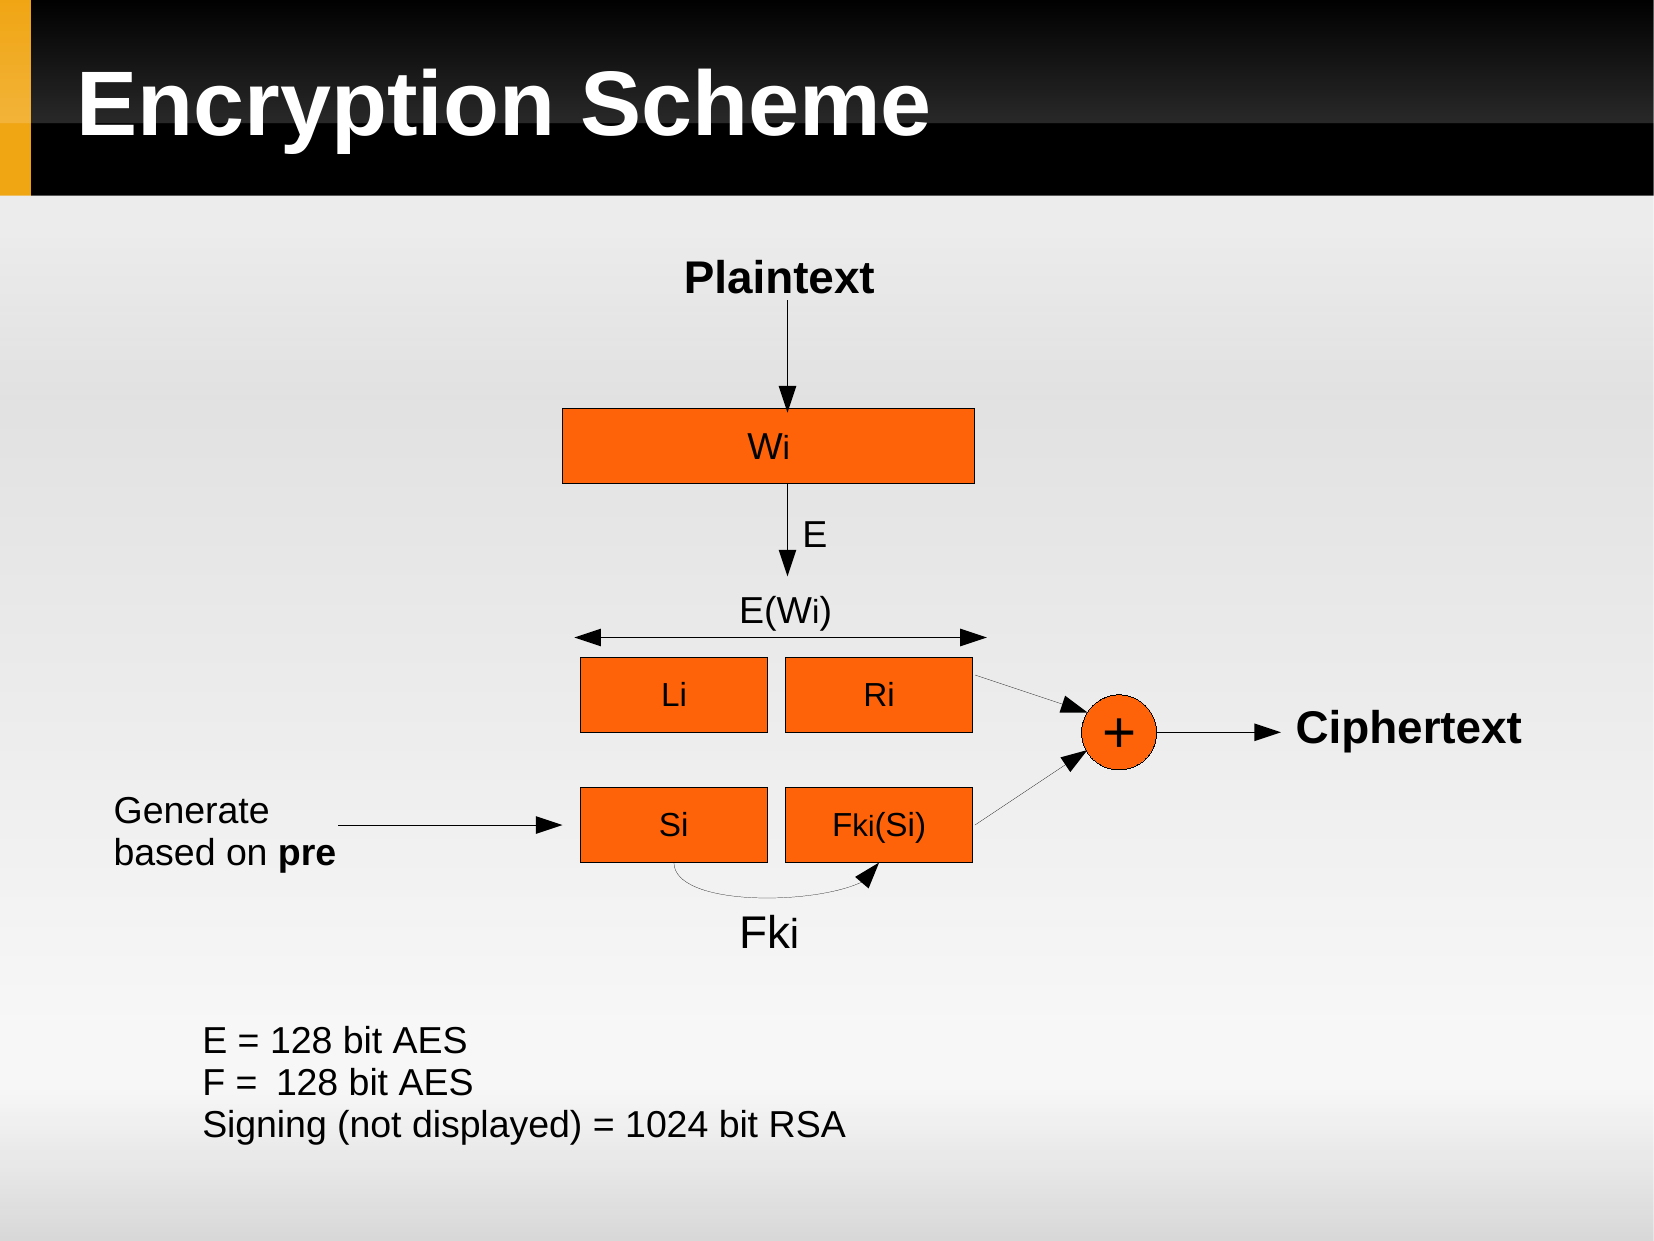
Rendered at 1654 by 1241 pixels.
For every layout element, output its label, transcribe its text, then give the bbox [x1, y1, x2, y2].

text_box Li [580, 657, 768, 733]
text_box Generate based on pre [98, 782, 376, 881]
text_box Fki(Si) [785, 787, 973, 863]
picture [0, 0, 1654, 1241]
text_box Fki [724, 900, 863, 967]
text_box Ri [785, 657, 973, 733]
text_box E(Wi) [724, 582, 863, 637]
text_box Plaintext [669, 244, 895, 311]
text_box Wi [562, 408, 975, 484]
text_box E = 128 bit AES F = 128 bit AES Signing (not displayed) = 1024 bit RSA [187, 1012, 861, 1154]
text_box Ciphertext [1280, 694, 1581, 761]
text_box E [787, 505, 863, 563]
text_box Si [580, 787, 768, 863]
title Encryption Scheme [76, 0, 1565, 208]
text_box + [1081, 694, 1157, 770]
